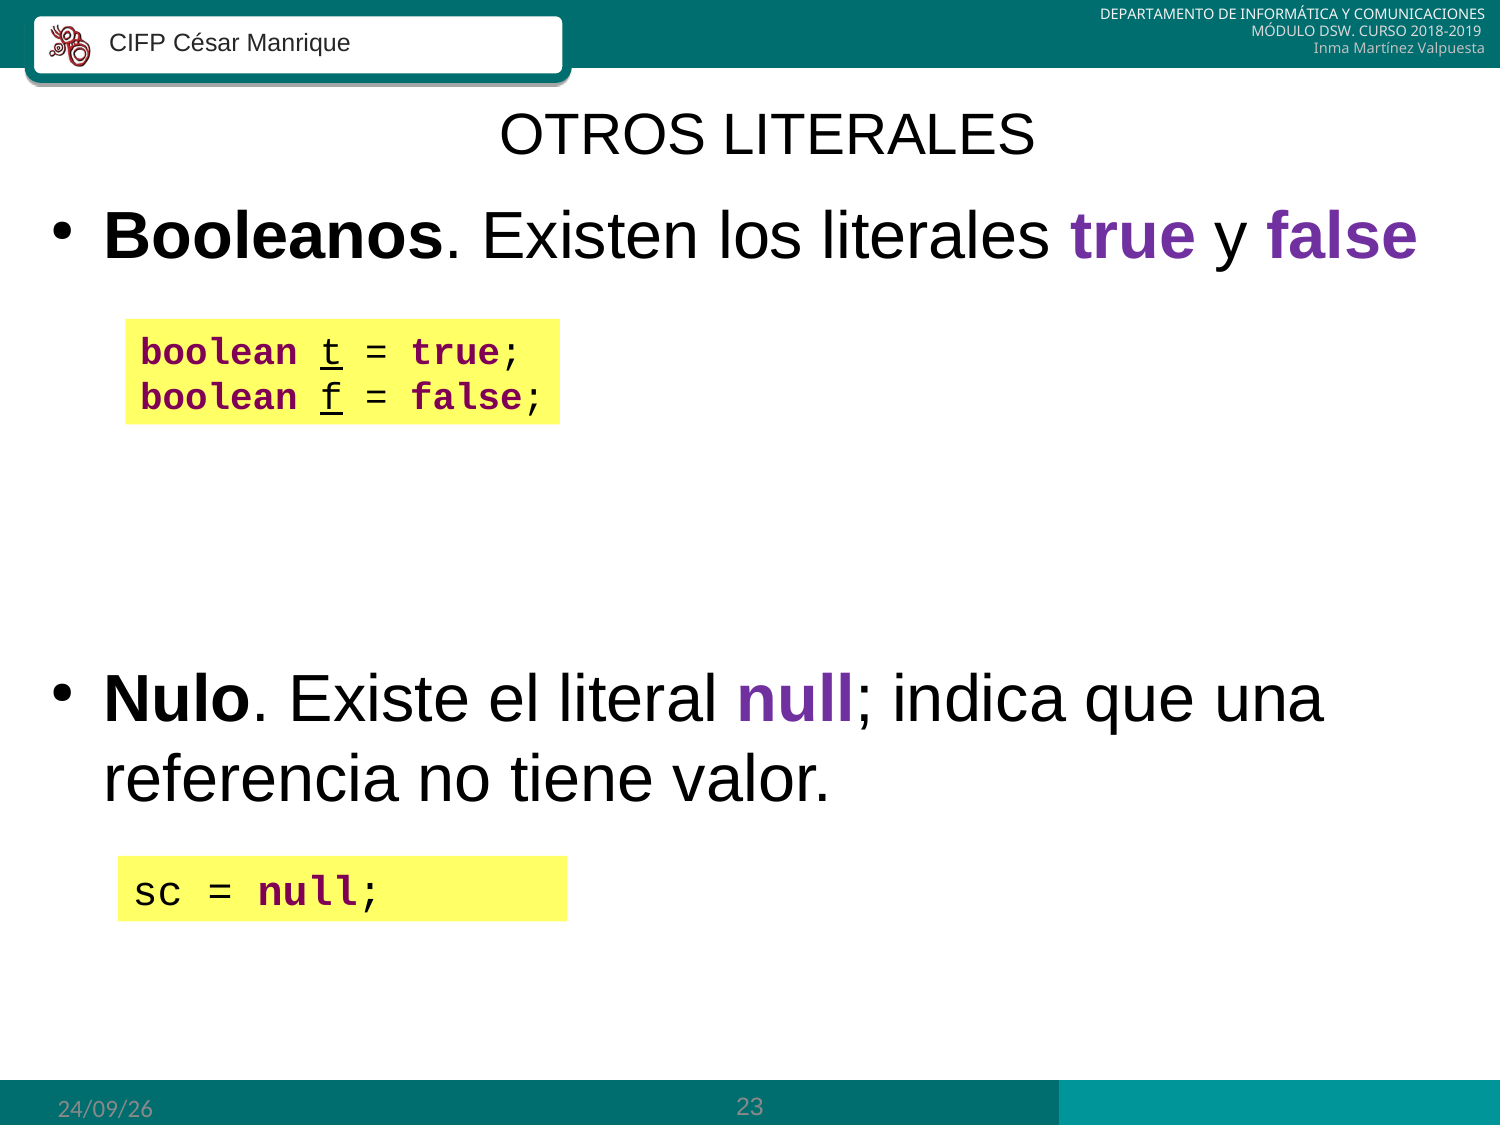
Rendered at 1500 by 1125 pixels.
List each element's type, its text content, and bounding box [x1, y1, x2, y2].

text_box <número> [512, 1082, 988, 1125]
text_box boolean t = true; boolean f = false; [125, 318, 560, 425]
list Booleanos. Existen los literales true y false Nulo. Existe el literal null; indica que una referencia no tiene valor. [17, 184, 1483, 1059]
text_box sc = null; [117, 855, 567, 922]
picture [47, 23, 93, 67]
text_box 18/09/18 [42, 1085, 344, 1125]
title OTROS LITERALES [17, 90, 1483, 173]
